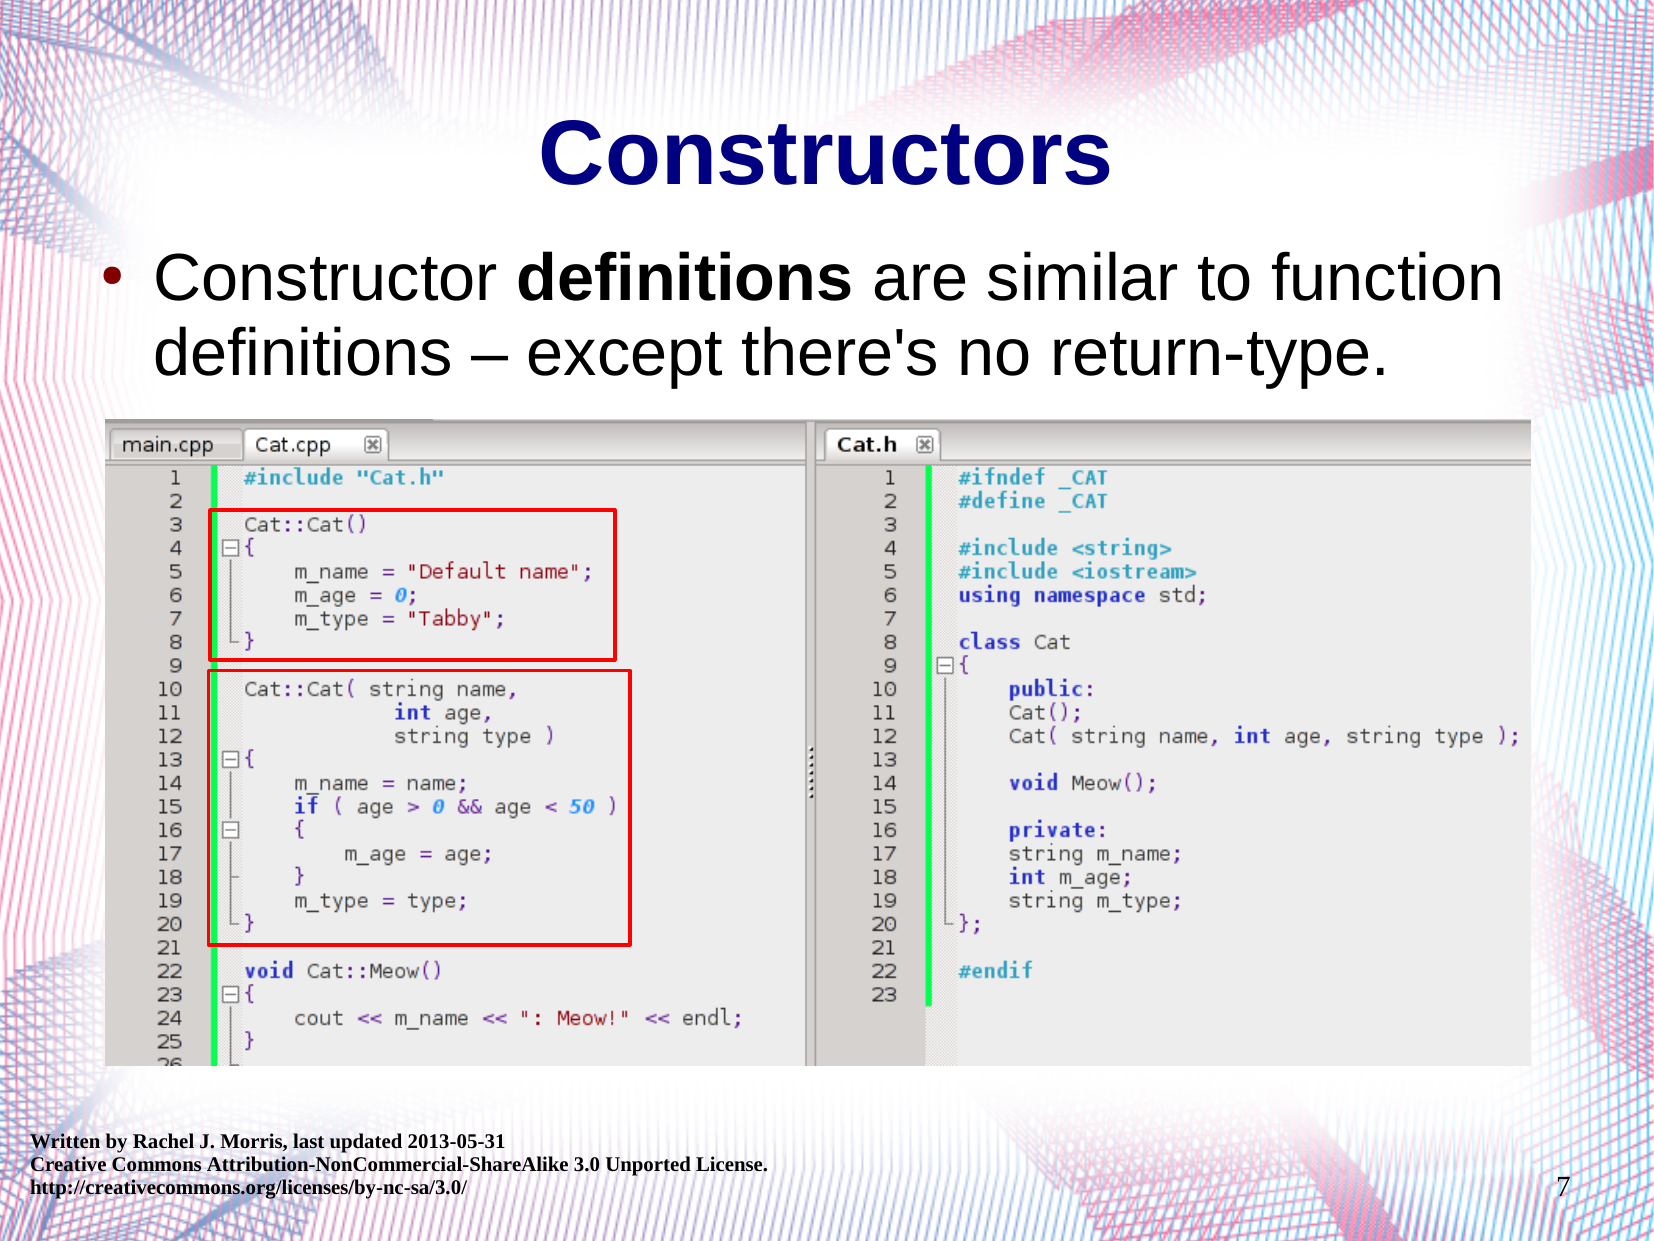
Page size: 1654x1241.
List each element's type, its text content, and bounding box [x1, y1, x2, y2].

picture [0, 0, 1654, 1241]
title Constructors [82, 49, 1571, 240]
list Constructor definitions are similar to function definitions – except there's no return-type. [82, 240, 1571, 406]
